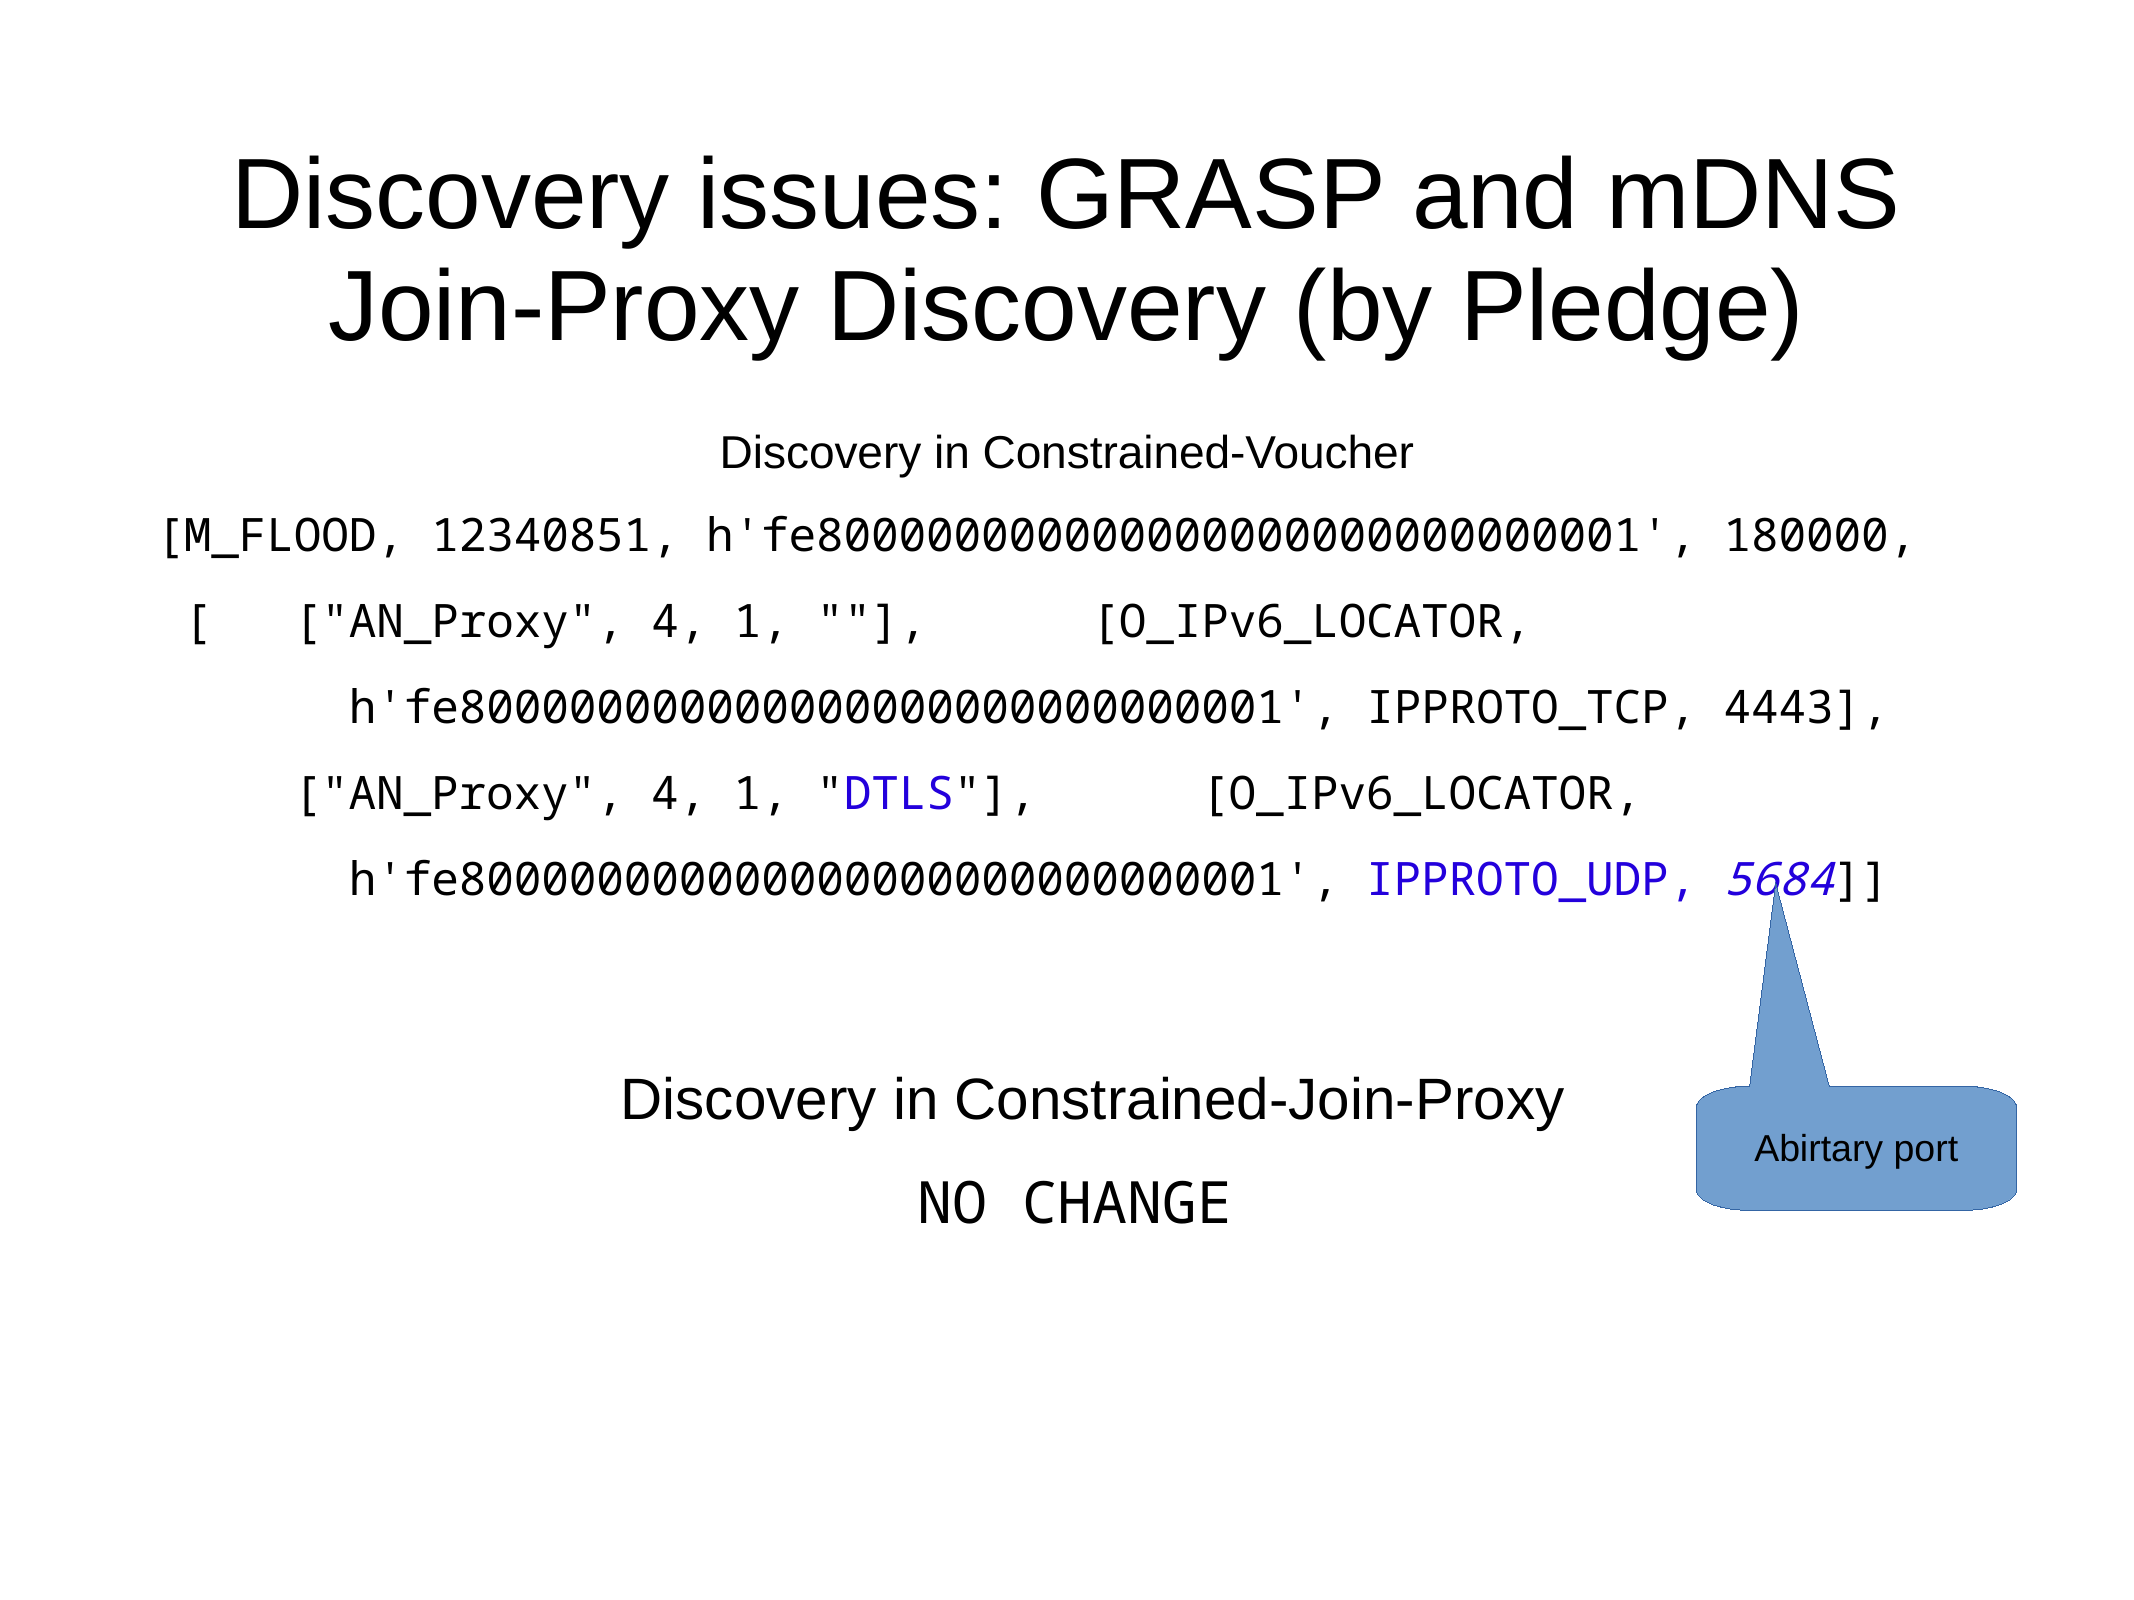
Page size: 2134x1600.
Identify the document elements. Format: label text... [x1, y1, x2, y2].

list Discovery in Constrained-Voucher [M_FLOOD, 12340851, h'fe800000000000000000000000000001', 180000, [ ["AN_Proxy", 4, 1, ""], [O_IPv6_LOCATOR, h'fe800000000000000000000000000001', IPPROTO_TCP, 4443], ["AN_Proxy", 4, 1, "DTLS"], [O_IPv6_LOCATOR, h'fe800000000000000000000000000001', IPPROTO_UDP, 5684]] [156, 427, 1978, 919]
title Discovery issues: GRASP and mDNS Join-Proxy Discovery (by Pledge) [156, 72, 1978, 427]
text_box Abirtary port [1696, 882, 2017, 1211]
list Discovery in Constrained-Join-Proxy NO CHANGE [52, 1066, 2064, 1449]
